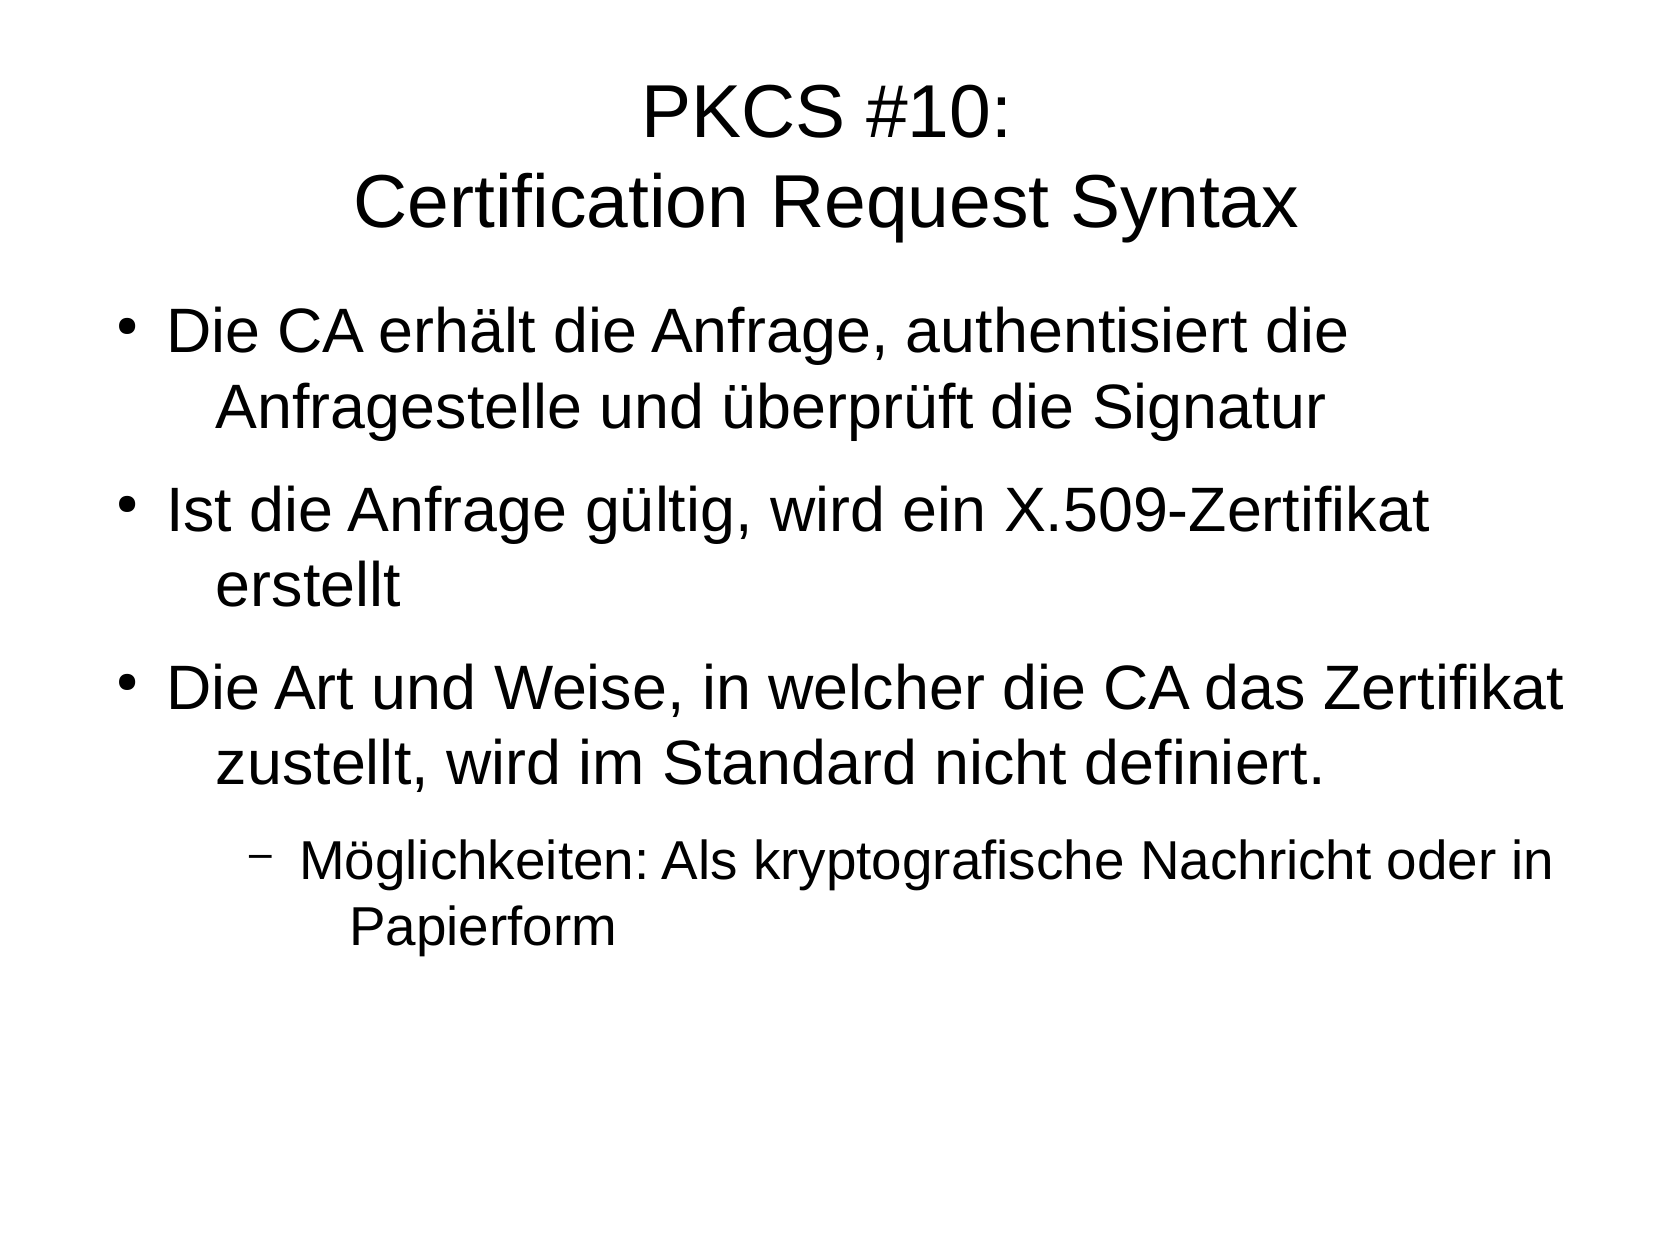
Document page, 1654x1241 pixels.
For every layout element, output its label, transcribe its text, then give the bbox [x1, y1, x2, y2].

list Die CA erhält die Anfrage, authentisiert die Anfragestelle und überprüft die Signatur Ist die Anfrage gültig, wird ein X.509-Zertifikat erstellt Die Art und Weise, in welcher die CA das Zertifikat zustellt, wird im Standard nicht definiert. Möglichkeiten: Als kryptografische Nachricht oder in Papierform [82, 290, 1571, 1010]
title PKCS #10: Certification Request Syntax [82, 49, 1571, 257]
